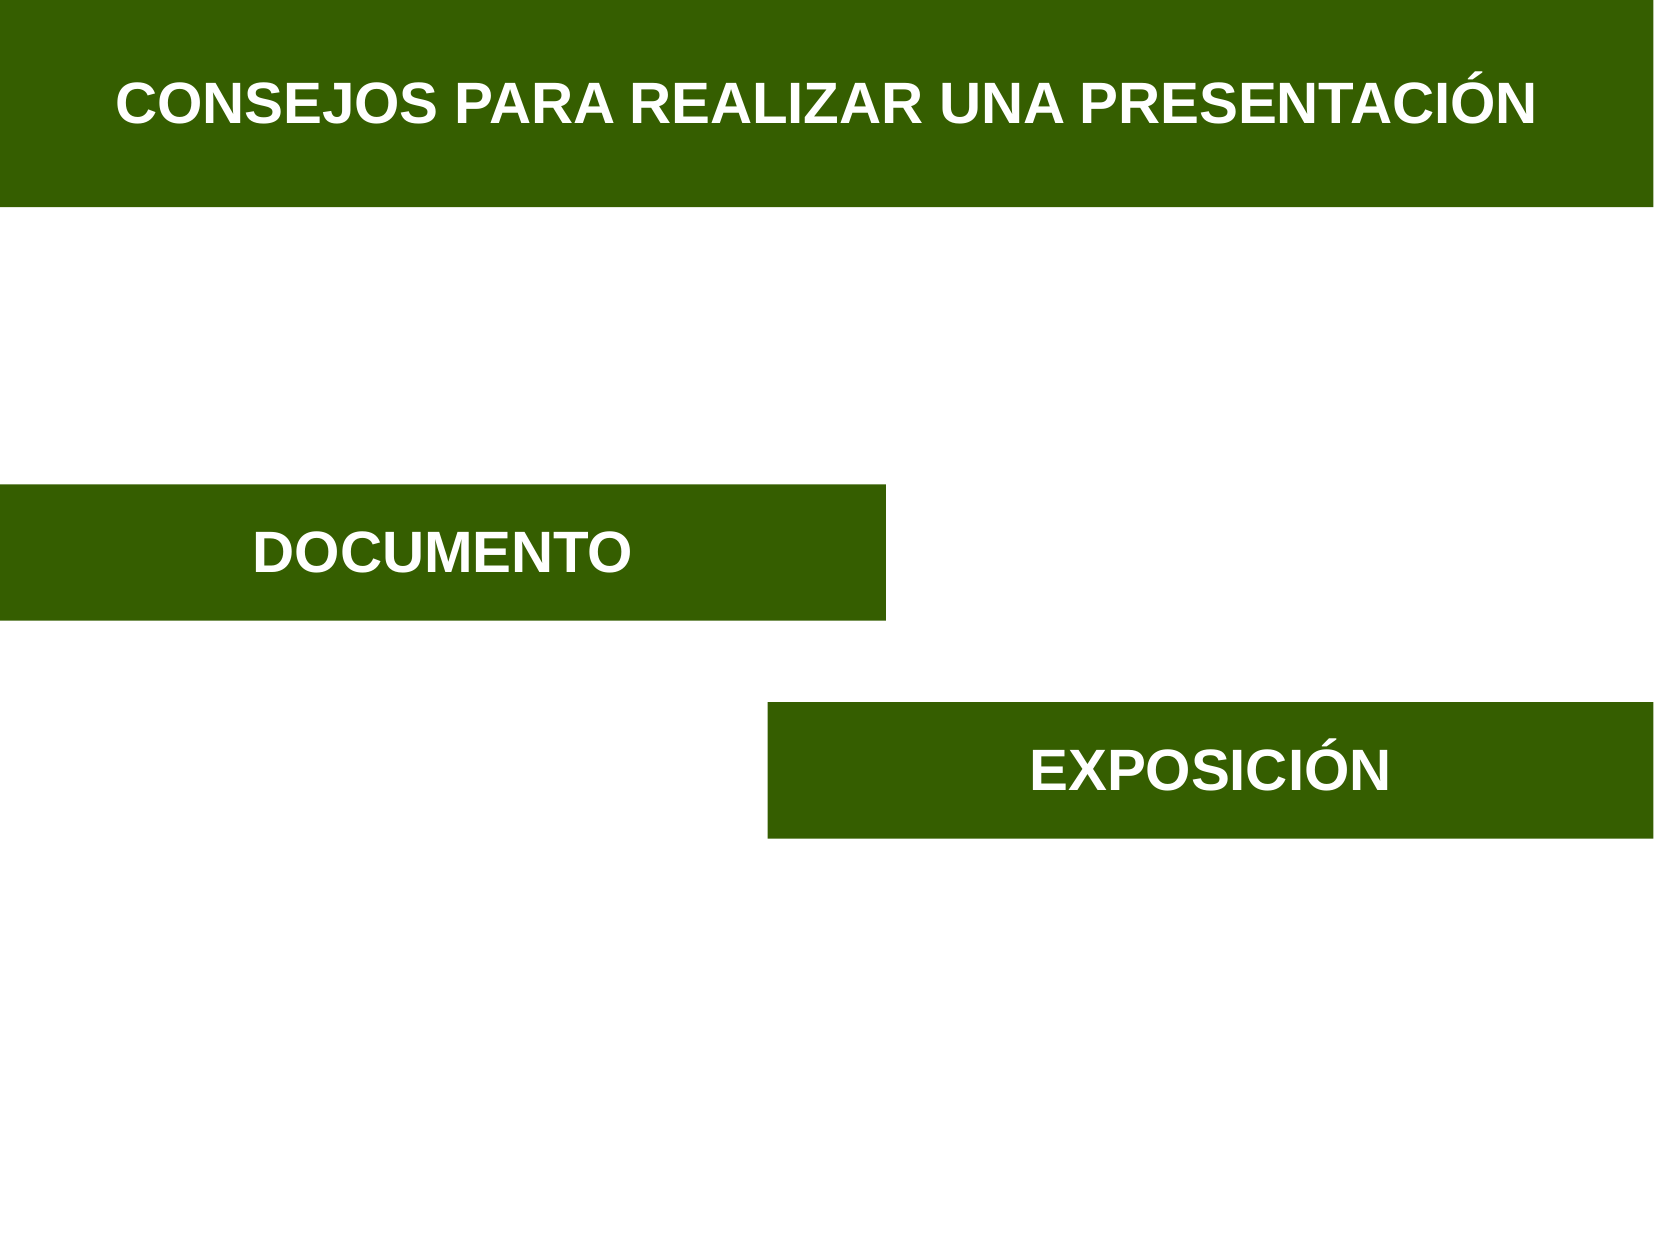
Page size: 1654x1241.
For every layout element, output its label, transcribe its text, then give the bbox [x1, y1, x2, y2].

title CONSEJOS PARA REALIZAR UNA PRESENTACIÓN [0, 0, 1654, 208]
title DOCUMENTO [0, 484, 886, 621]
title EXPOSICIÓN [767, 702, 1654, 839]
